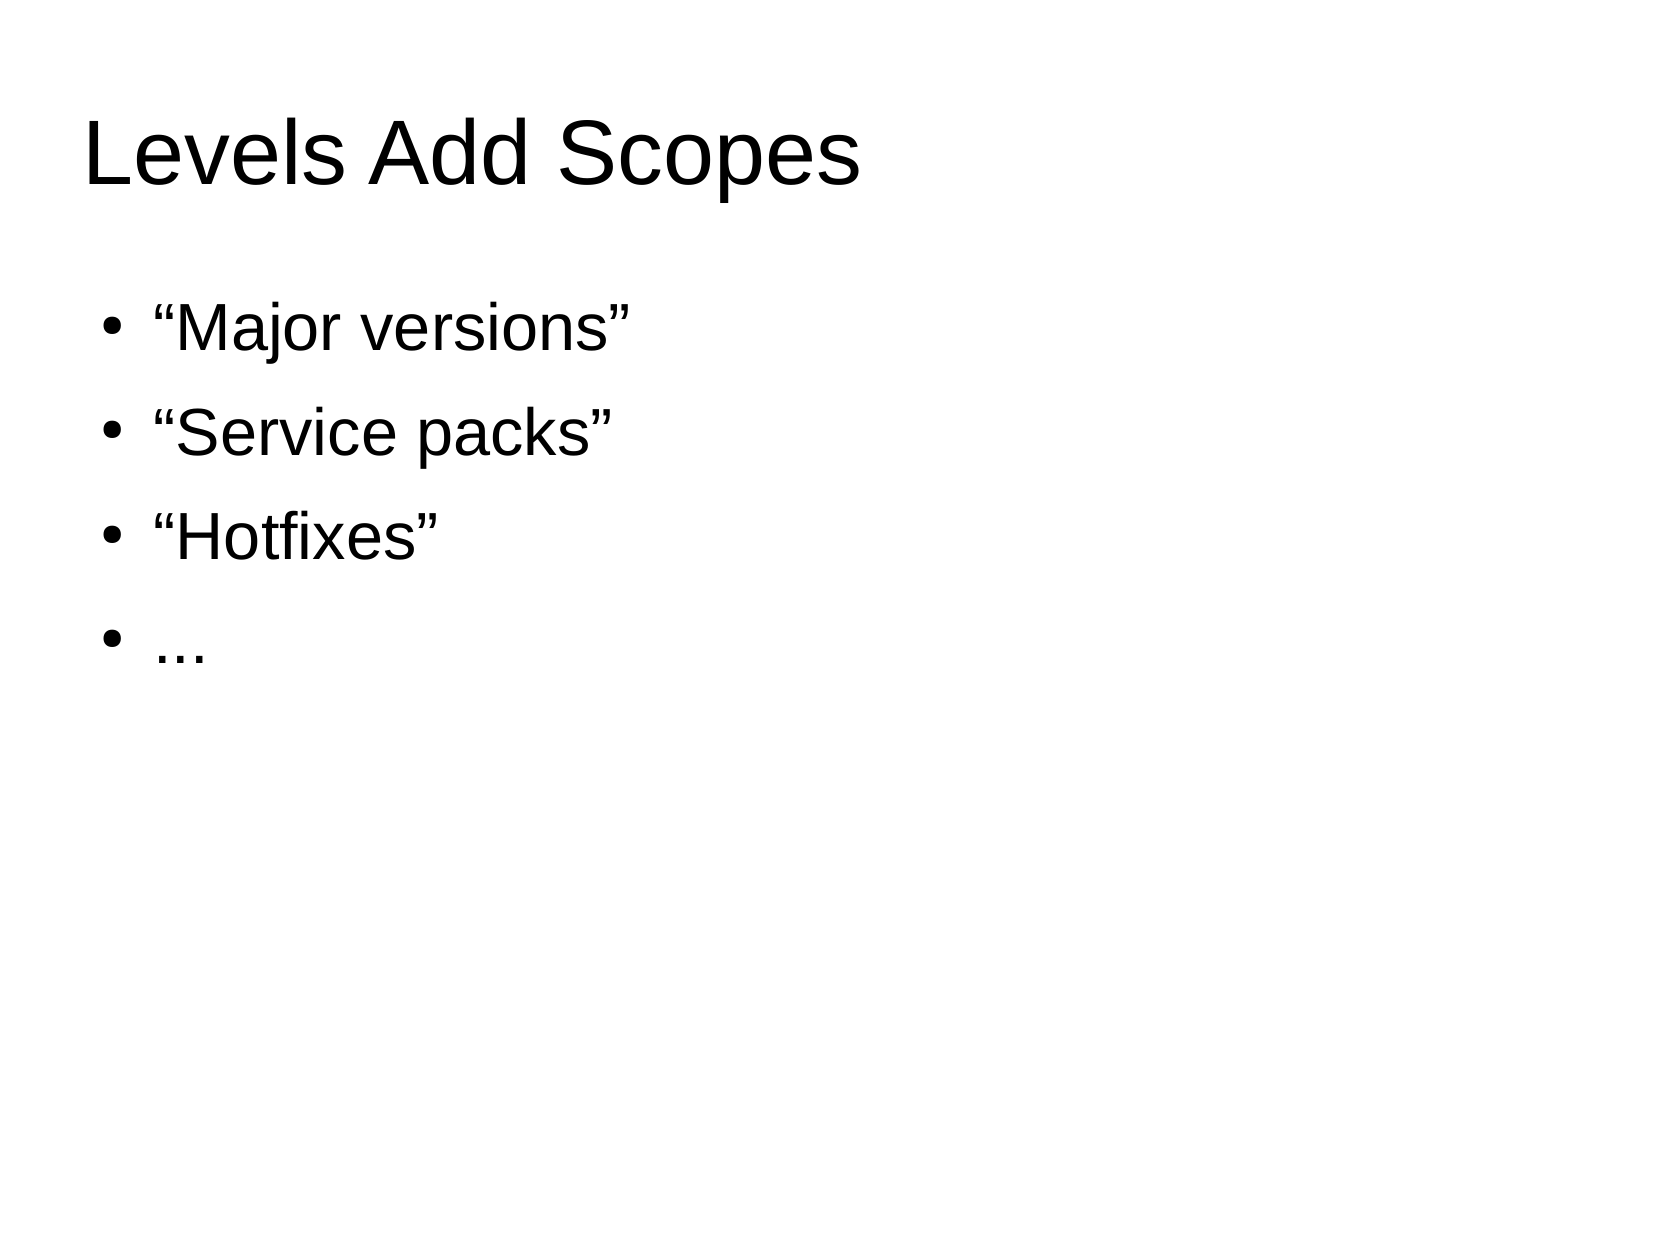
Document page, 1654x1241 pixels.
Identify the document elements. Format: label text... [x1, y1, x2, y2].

list “Major versions” “Service packs” “Hotfixes” ... [82, 290, 1571, 1010]
title Levels Add Scopes [82, 49, 1571, 257]
